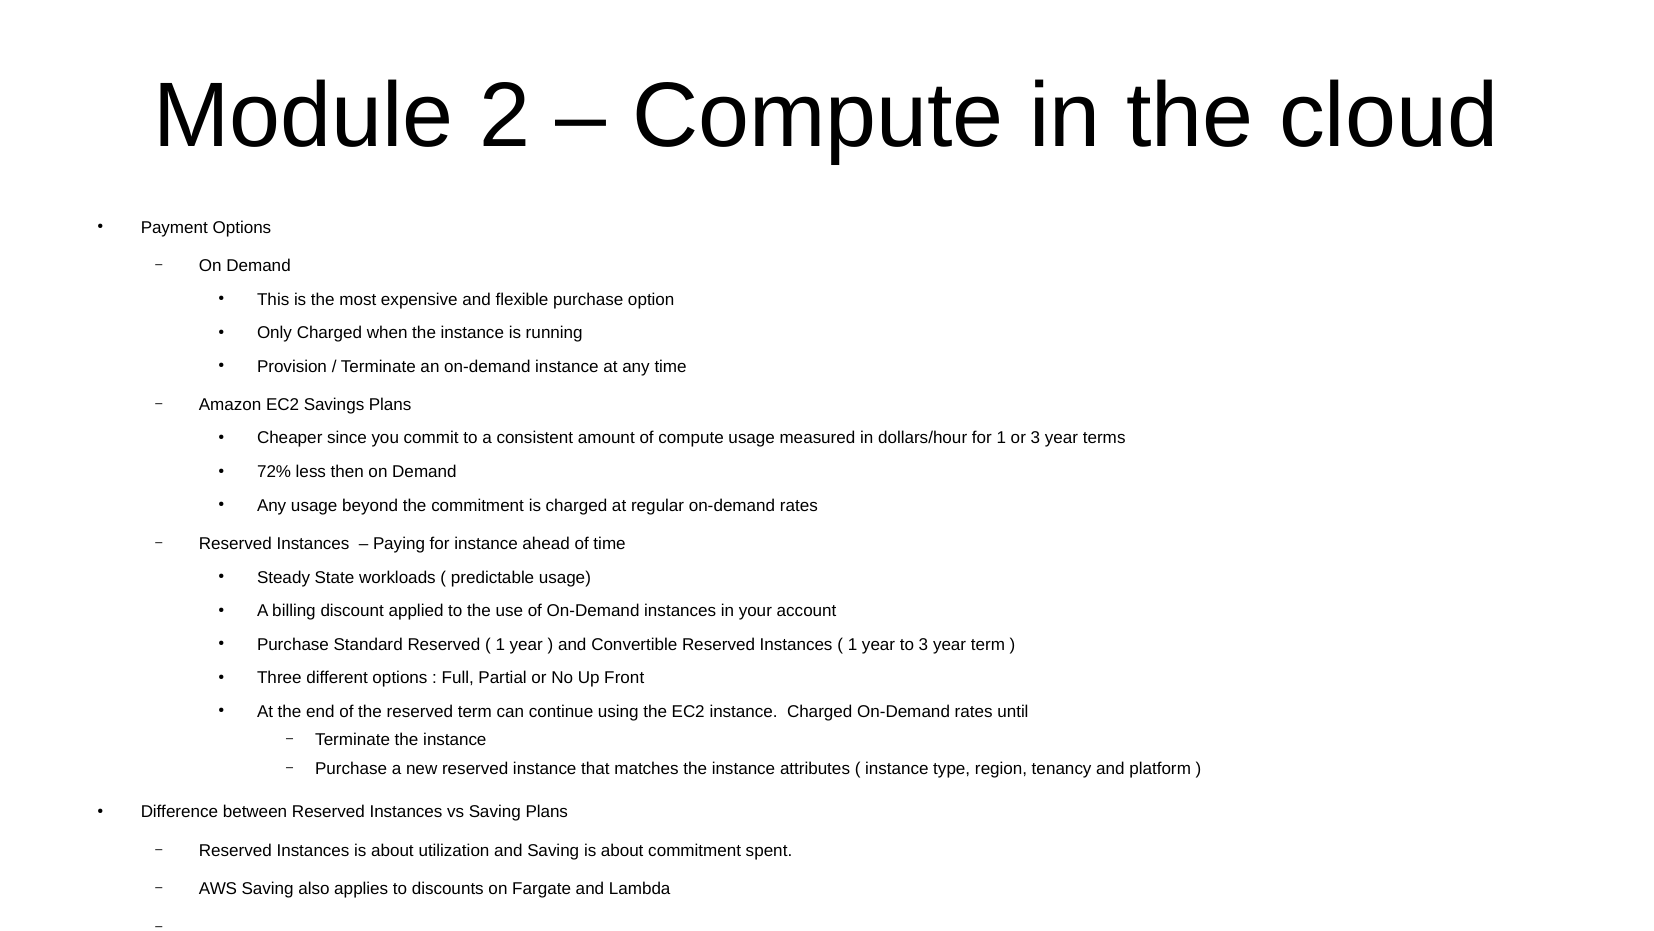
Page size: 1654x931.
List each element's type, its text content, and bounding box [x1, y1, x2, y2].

title Module 2 – Compute in the cloud [82, 37, 1571, 193]
list Payment Options On Demand This is the most expensive and flexible purchase option Only Charged when the instance is running Provision / Terminate an on-demand instance at any time Amazon EC2 Savings Plans Cheaper since you commit to a consistent amount of compute usage measured in dollars/hour for 1 or 3 year terms 72% less then on Demand Any usage beyond the commitment is charged at regular on-demand rates Reserved Instances – Paying for instance ahead of time Steady State workloads ( predictable usage) A billing discount applied to the use of On-Demand instances in your account Purchase Standard Reserved ( 1 year ) and Convertible Reserved Instances ( 1 year to 3 year term ) Three different options : Full, Partial or No Up Front At the end of the reserved term can continue using the EC2 instance. Charged On-Demand rates until Terminate the instance Purchase a new reserved instance that matches the instance attributes ( instance type, region, tenancy and platform ) Difference between Reserved Instances vs Saving Plans Reserved Instances is about utilization and Saving is about commitment spent. AWS Saving also applies to discounts on Fargate and Lambda [82, 217, 1621, 901]
